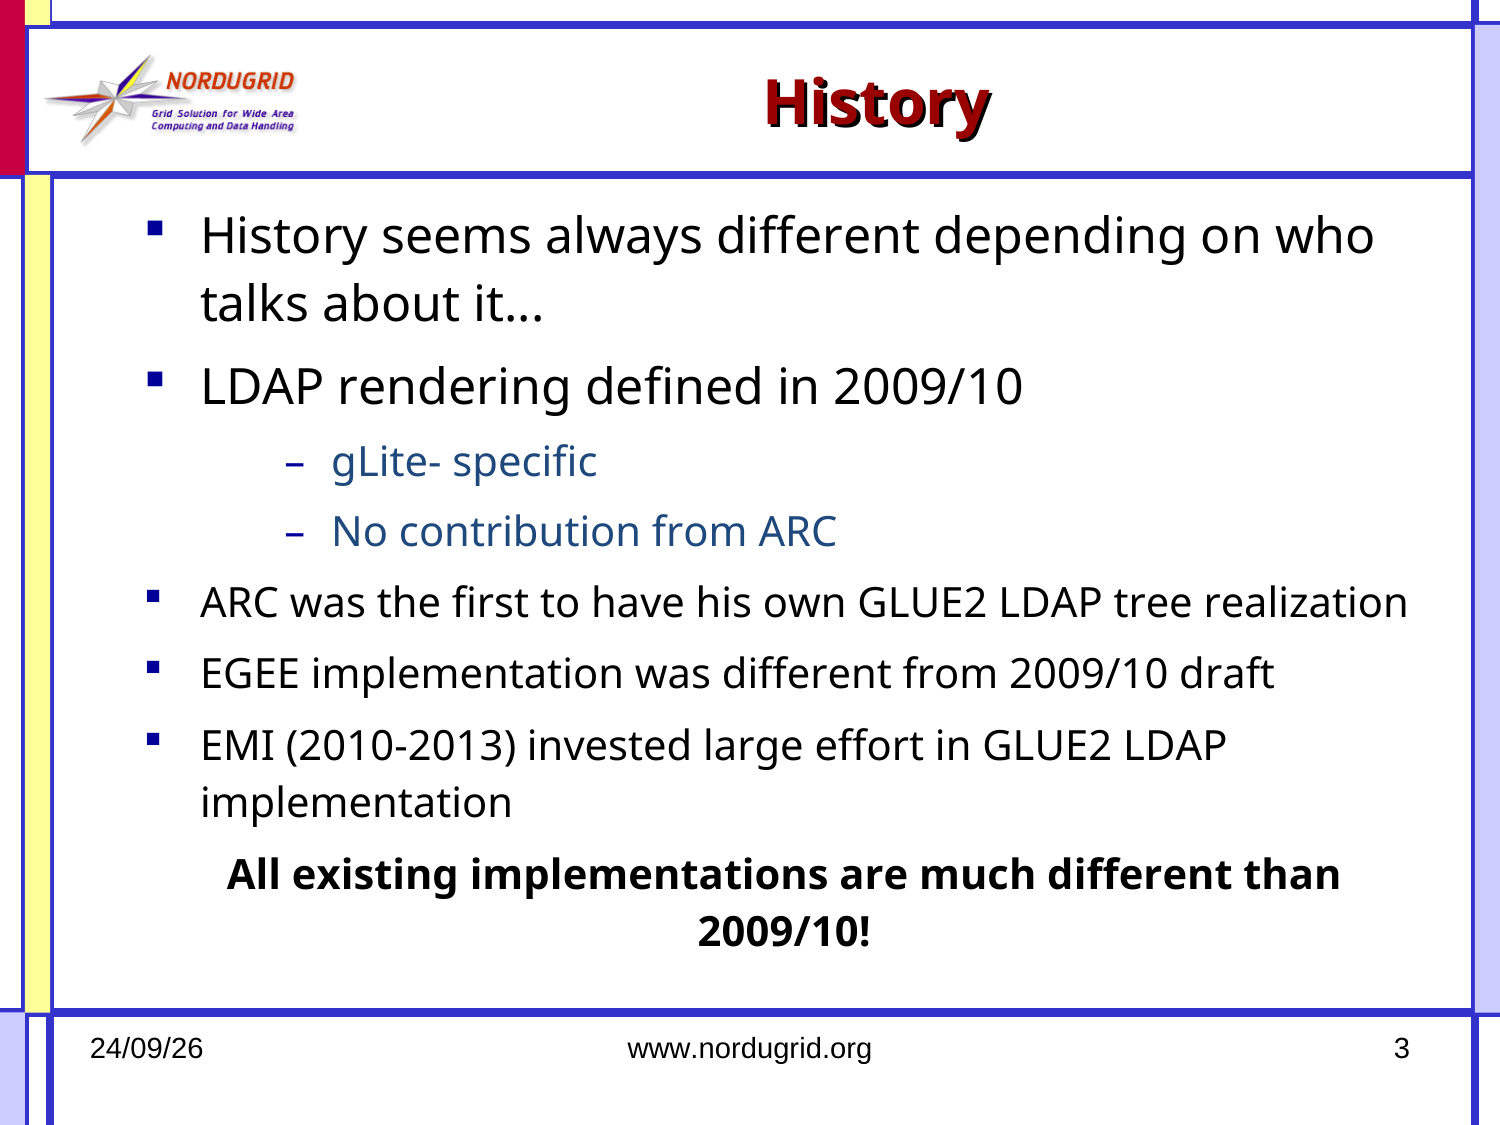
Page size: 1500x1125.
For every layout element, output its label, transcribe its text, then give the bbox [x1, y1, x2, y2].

title History [324, 17, 1428, 183]
list History seems always different depending on who talks about it... LDAP rendering defined in 2009/10 gLite- specific No contribution from ARC ARC was the first to have his own GLUE2 LDAP tree realization EGEE implementation was different from 2009/10 draft EMI (2010-2013) invested large effort in GLUE2 LDAP implementation All existing implementations are much different than 2009/10! [87, 200, 1426, 909]
picture [40, 49, 301, 148]
